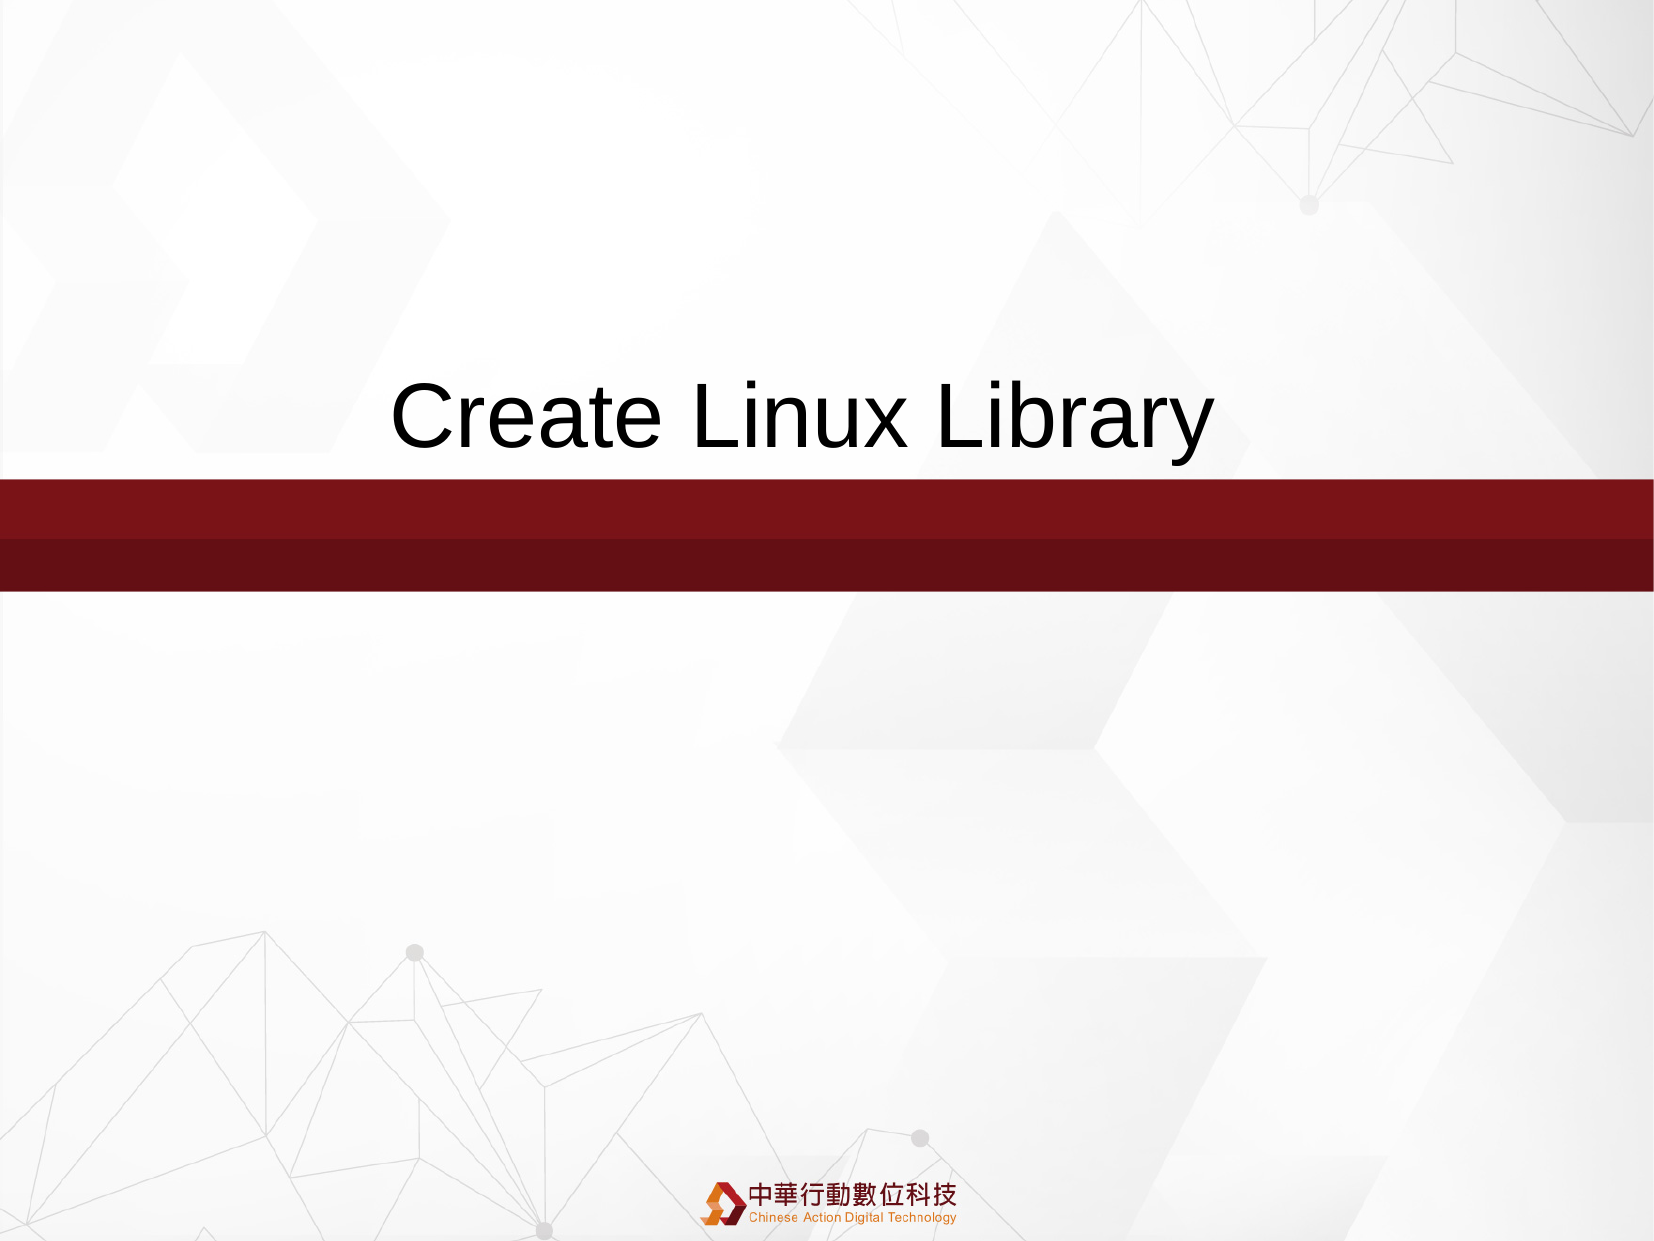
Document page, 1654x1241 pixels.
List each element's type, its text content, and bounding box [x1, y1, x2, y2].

subtitle Create Linux Library [208, 307, 1366, 526]
picture [0, 0, 1654, 1241]
